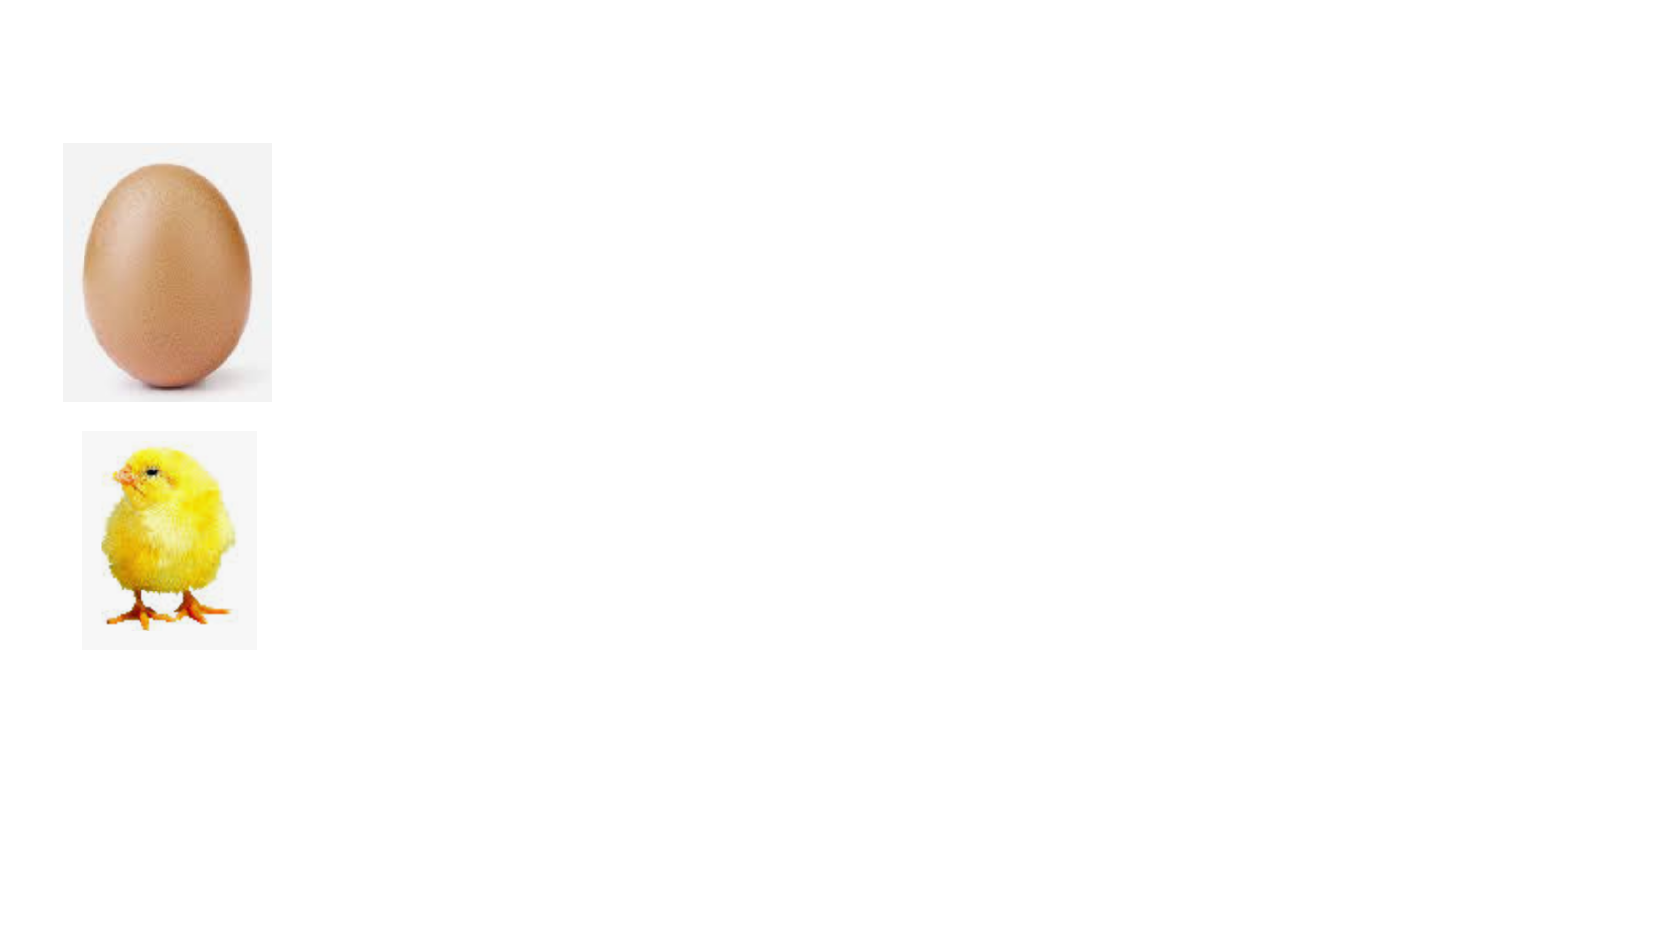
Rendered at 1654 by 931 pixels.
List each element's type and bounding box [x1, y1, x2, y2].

picture [63, 143, 272, 402]
picture [82, 431, 257, 650]
